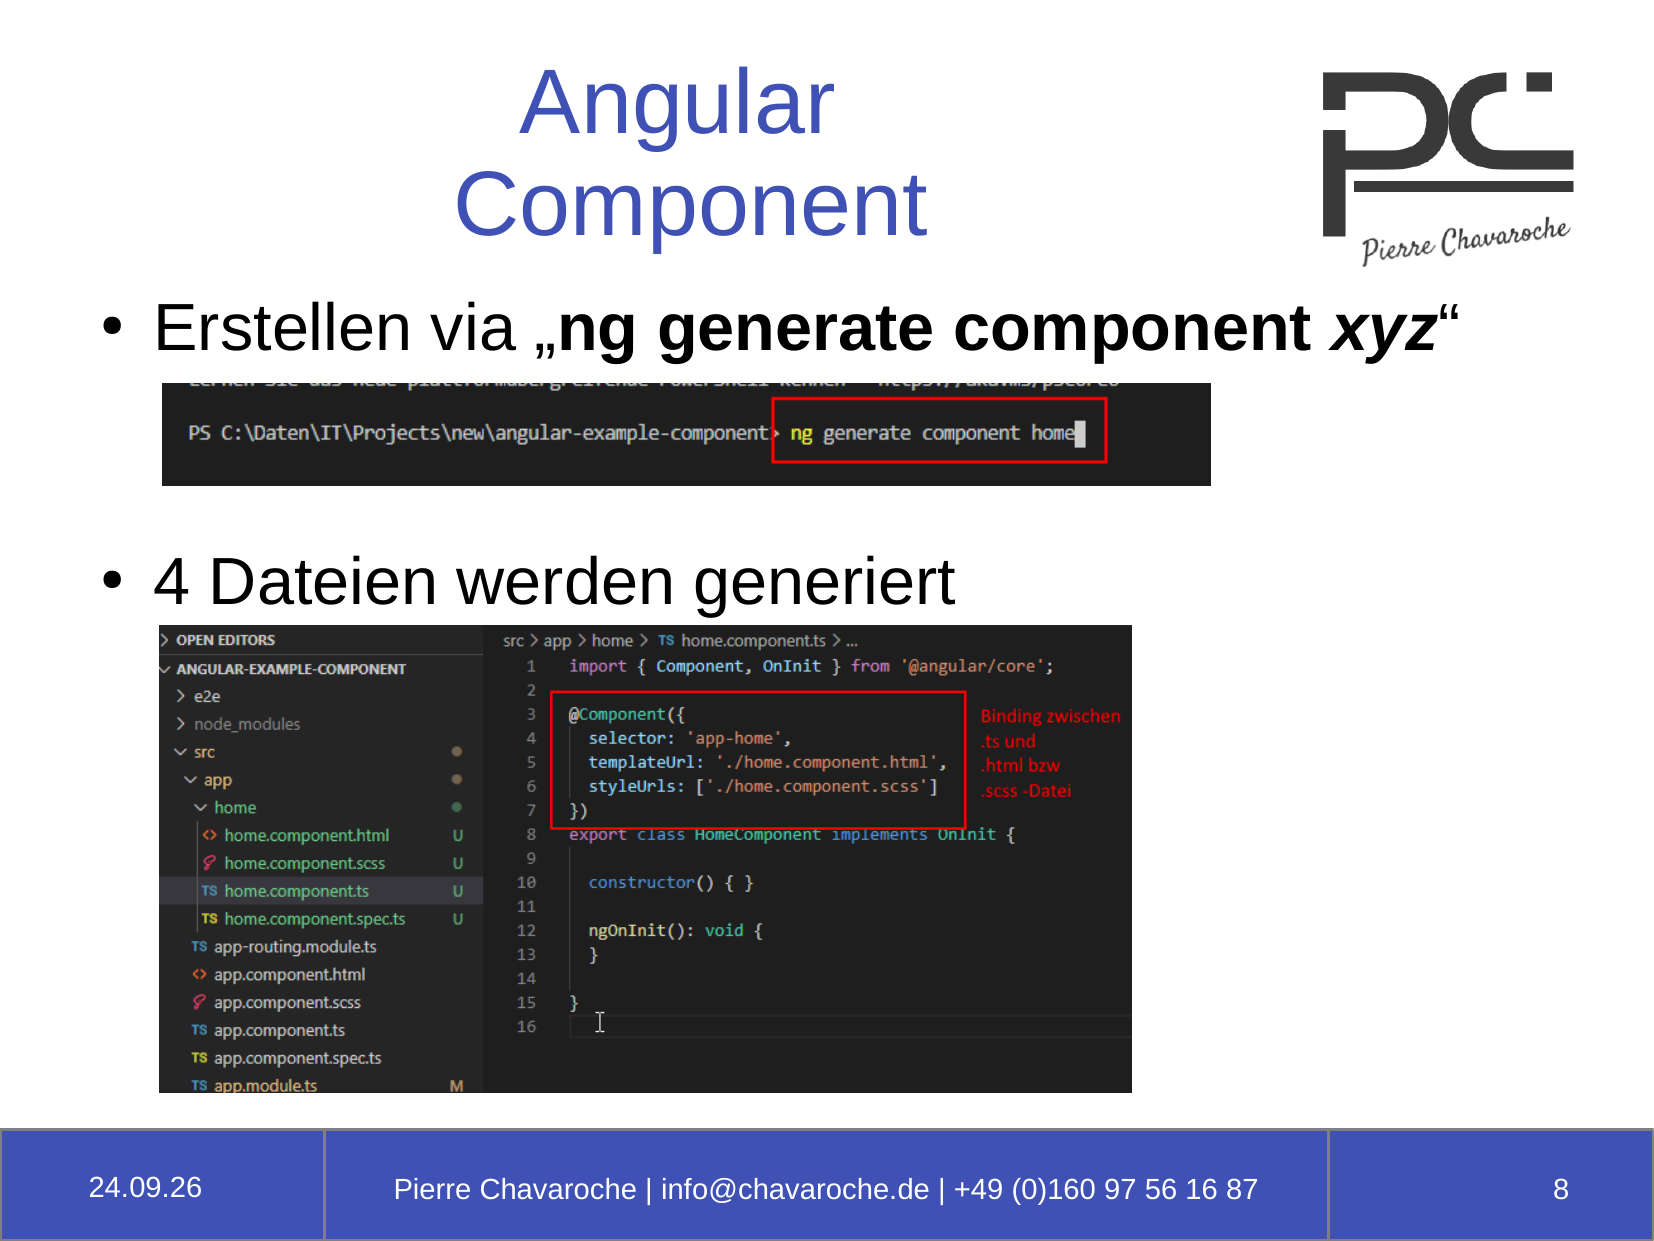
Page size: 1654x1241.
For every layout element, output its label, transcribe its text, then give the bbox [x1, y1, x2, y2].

picture [162, 383, 1211, 486]
picture [1307, 29, 1589, 311]
list Erstellen via „ng generate component xyz“ 4 Dateien werden generiert [82, 290, 1571, 1109]
picture [159, 625, 1132, 1093]
title Angular Component [82, 49, 1300, 257]
